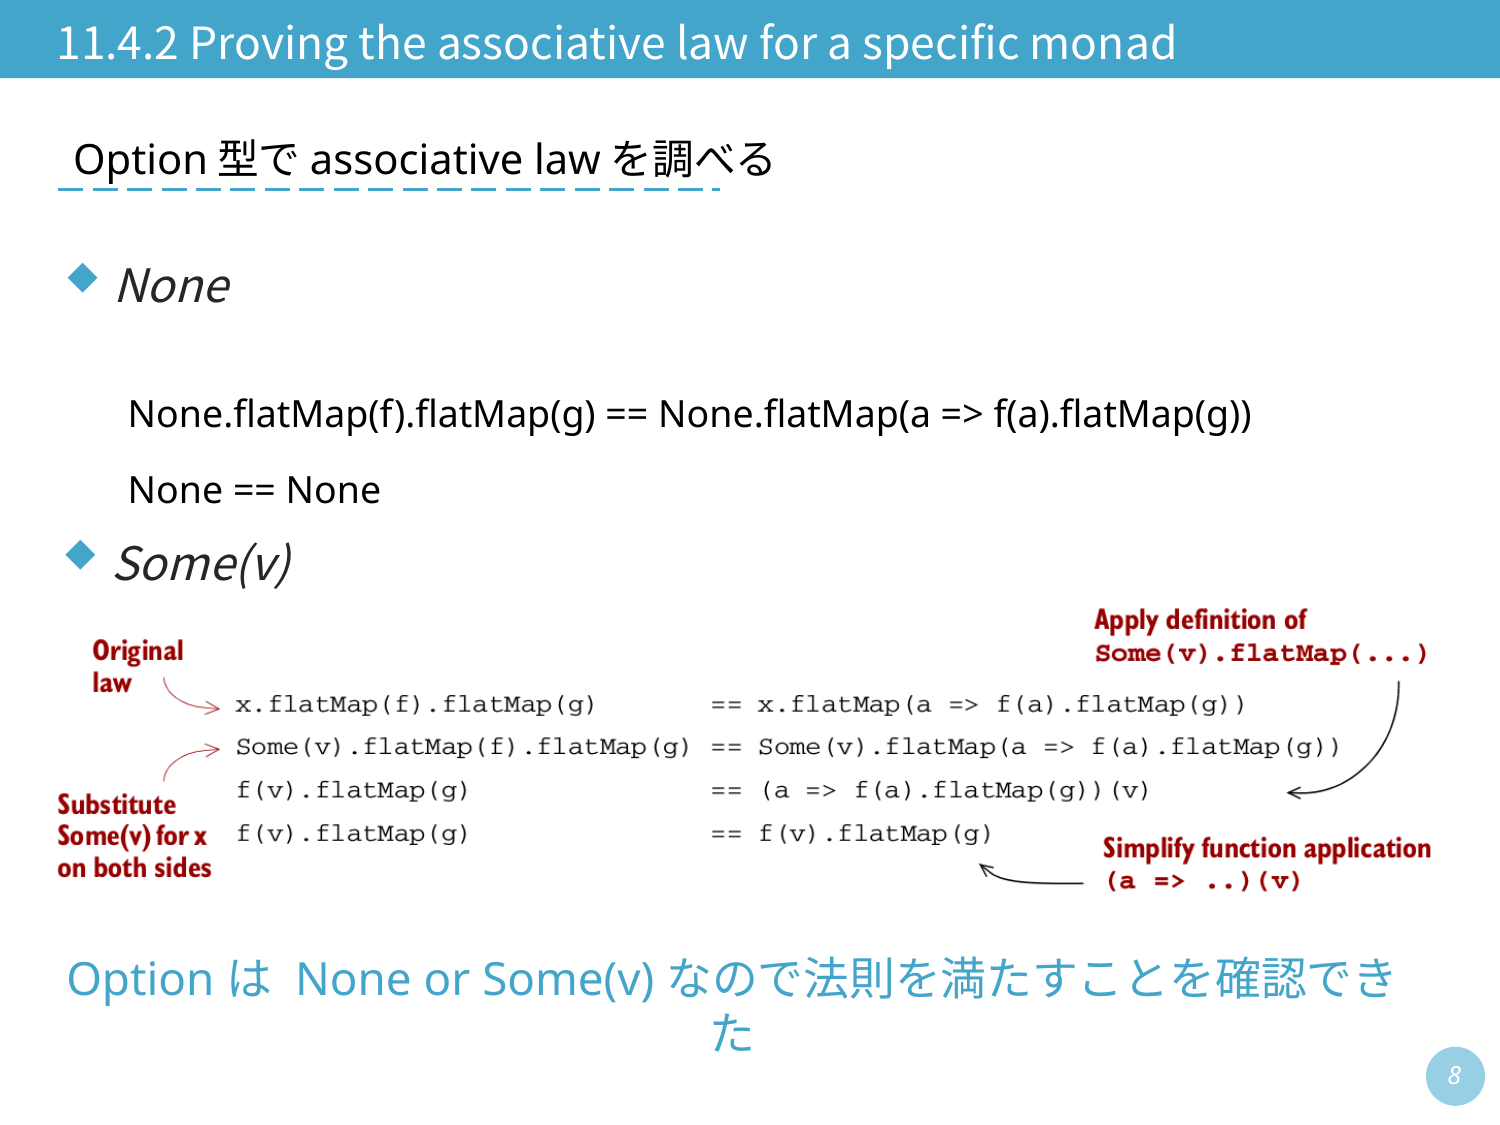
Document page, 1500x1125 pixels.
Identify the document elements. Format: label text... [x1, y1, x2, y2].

text_box None.flatMap(f).flatMap(g) == None.flatMap(a => f(a).flatMap(g)) None == None [112, 354, 1359, 468]
slide_number <number> [1424, 1046, 1484, 1107]
list None [49, 242, 1400, 325]
picture [47, 600, 1453, 907]
text_box Option は None or Some(v) なので法則を満たすことを確認できた [29, 942, 1436, 1068]
text_box Option 型で associative law を調べる [58, 118, 1452, 190]
title 11.4.2 Proving the associative law for a specific monad [41, 7, 1392, 76]
list Some(v) [47, 519, 1398, 603]
